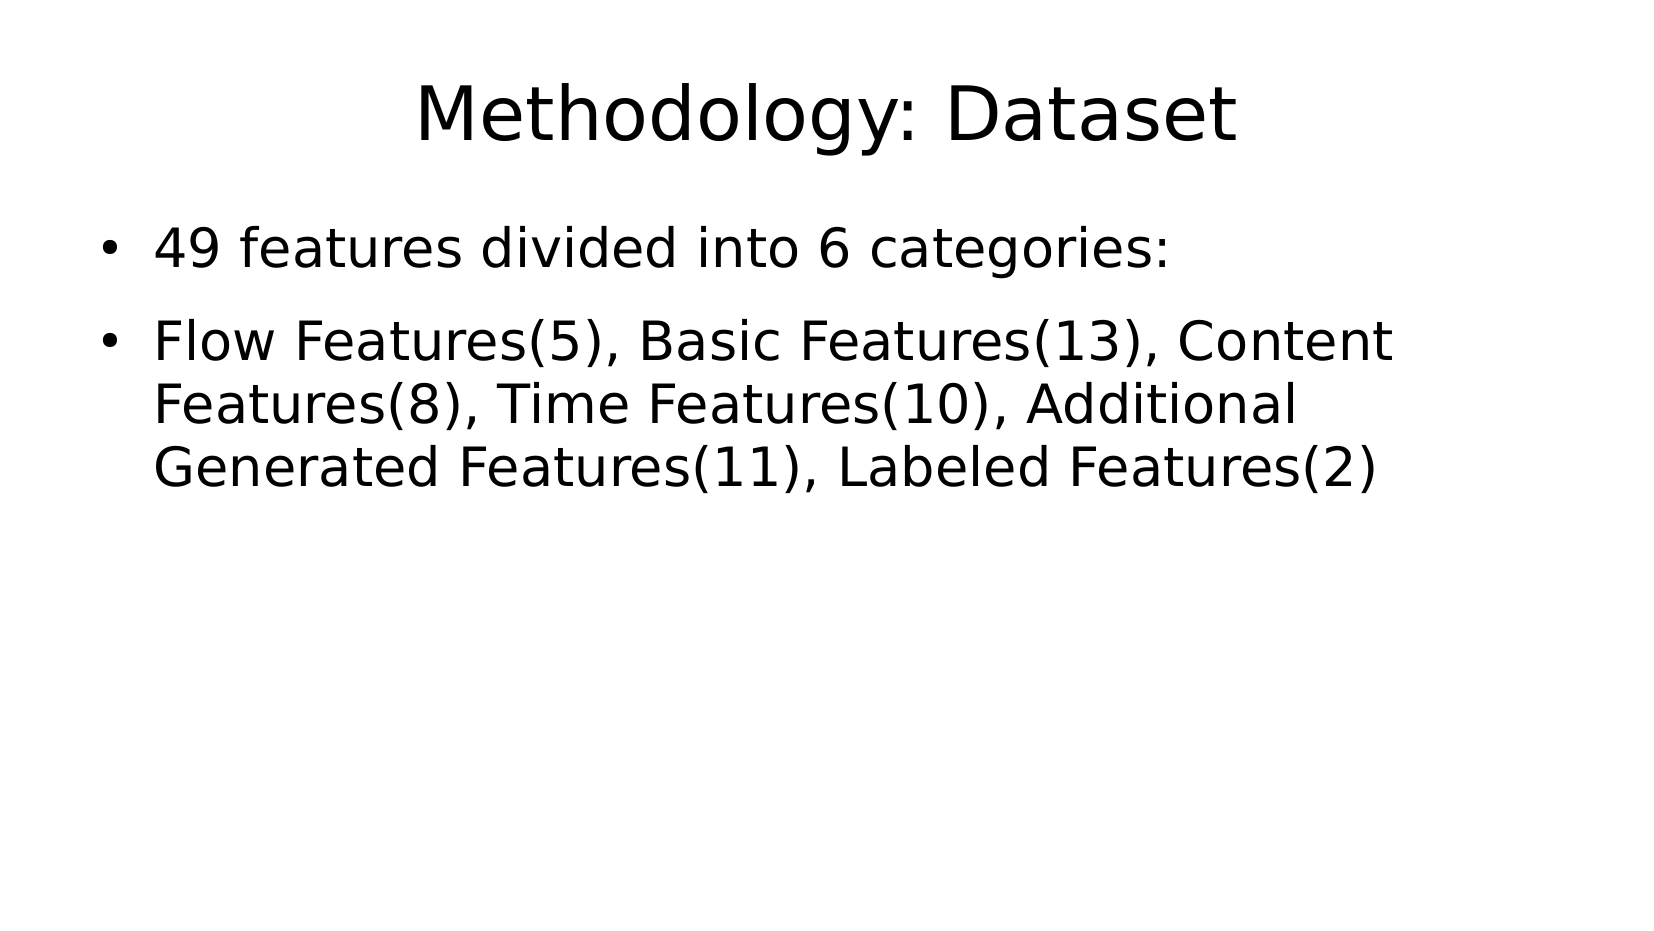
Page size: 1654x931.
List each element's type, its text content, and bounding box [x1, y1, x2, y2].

list 49 features divided into 6 categories: Flow Features(5), Basic Features(13), Content Features(8), Time Features(10), Additional Generated Features(11), Labeled Features(2) [82, 217, 1571, 758]
title Methodology: Dataset [82, 37, 1571, 193]
